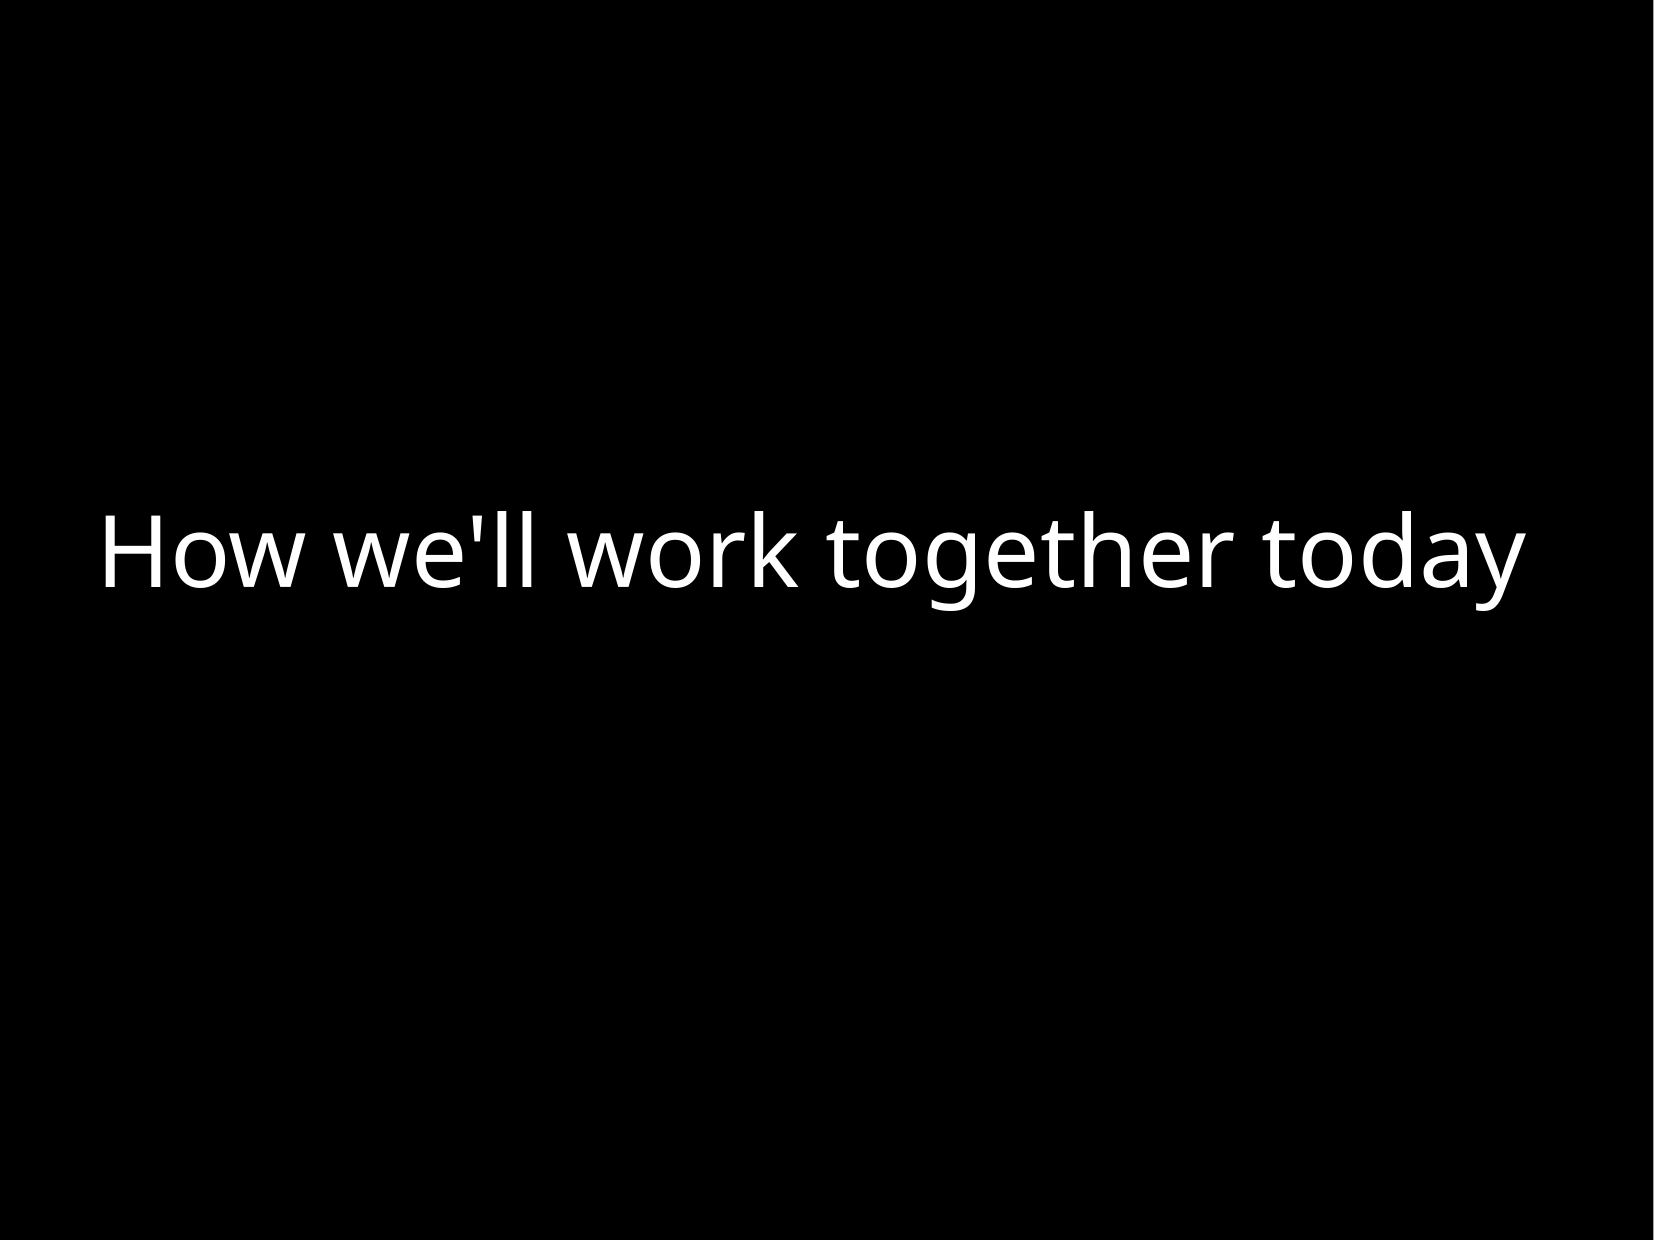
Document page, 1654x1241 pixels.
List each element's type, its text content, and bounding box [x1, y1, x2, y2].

subtitle How we'll work together today [88, 88, 1536, 1010]
